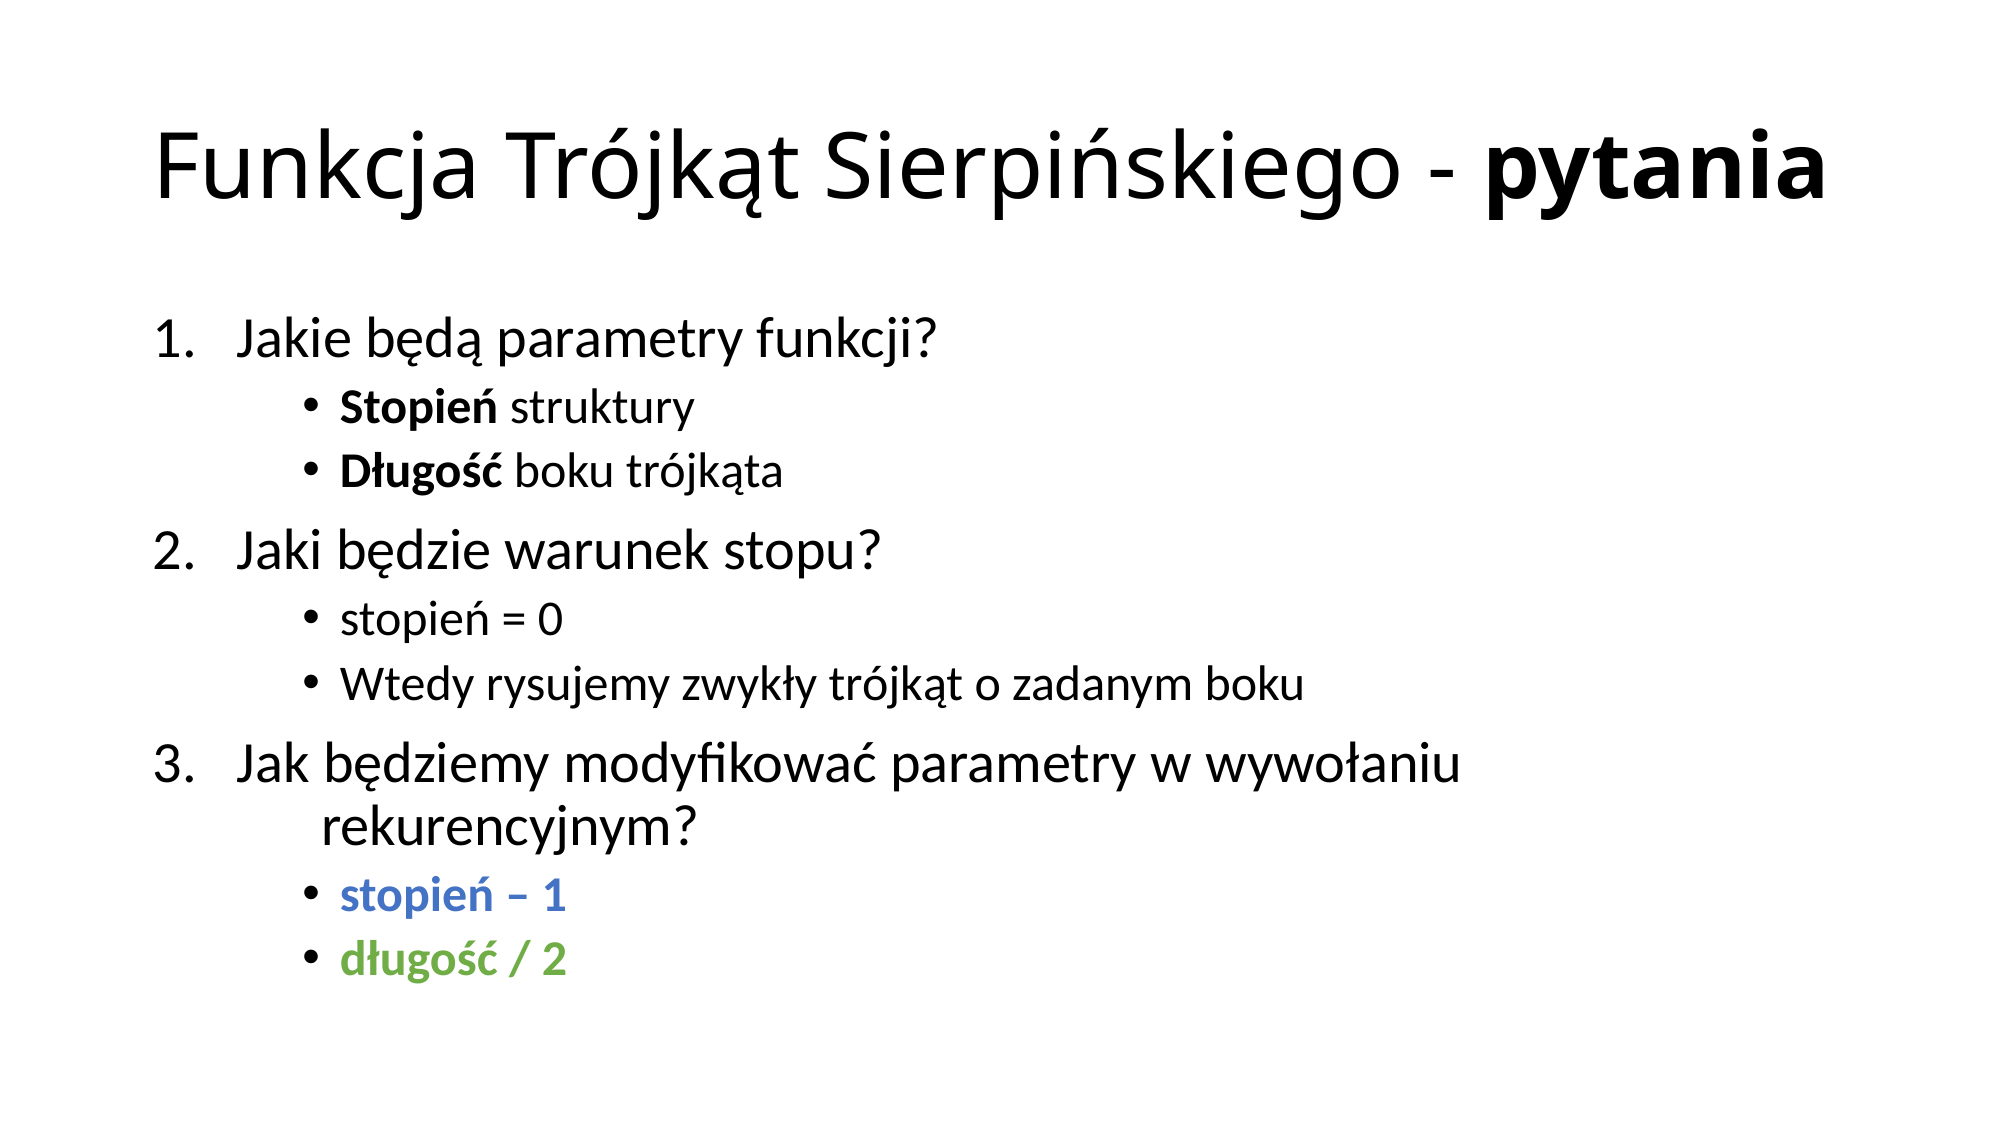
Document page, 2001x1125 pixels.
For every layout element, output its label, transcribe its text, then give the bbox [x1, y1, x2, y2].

list Jakie będą parametry funkcji? Stopień struktury Długość boku trójkąta Jaki będzie warunek stopu? stopień = 0 Wtedy rysujemy zwykły trójkąt o zadanym boku Jak będziemy modyfikować parametry w wywołaniu rekurencyjnym? stopień – 1 długość / 2 [137, 299, 1863, 1014]
title Funkcja Trójkąt Sierpińskiego - pytania [137, 59, 1863, 278]
